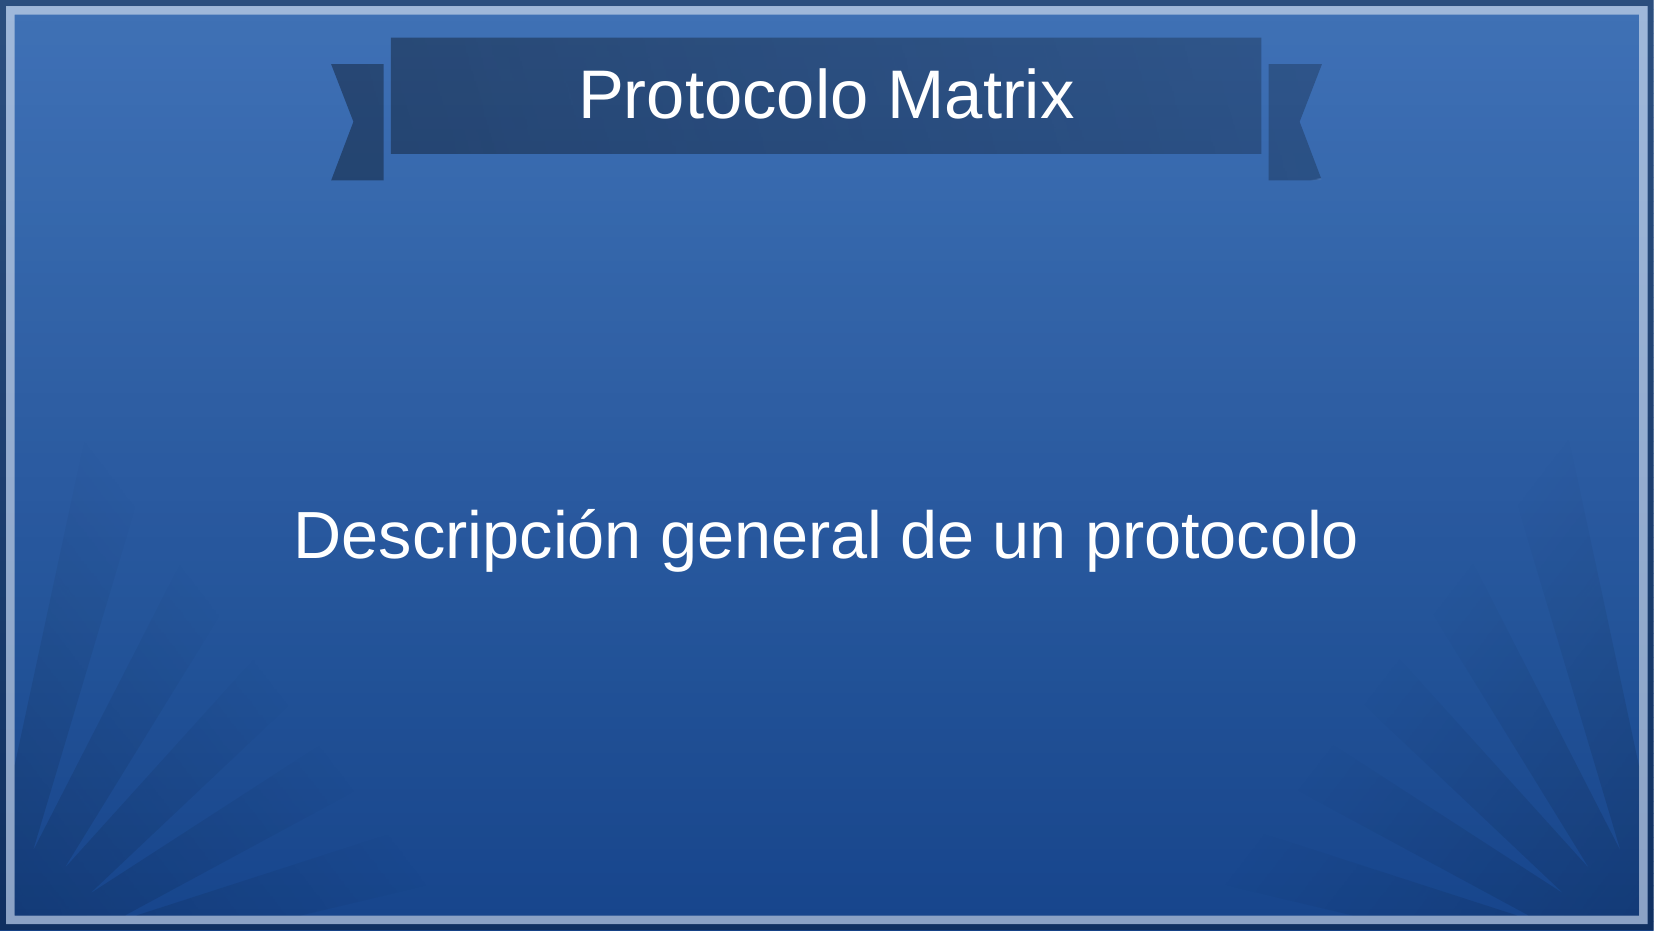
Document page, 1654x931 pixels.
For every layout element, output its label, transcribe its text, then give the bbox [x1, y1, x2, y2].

subtitle Descripción general de un protocolo [82, 224, 1571, 848]
title Protocolo Matrix [389, 35, 1264, 154]
